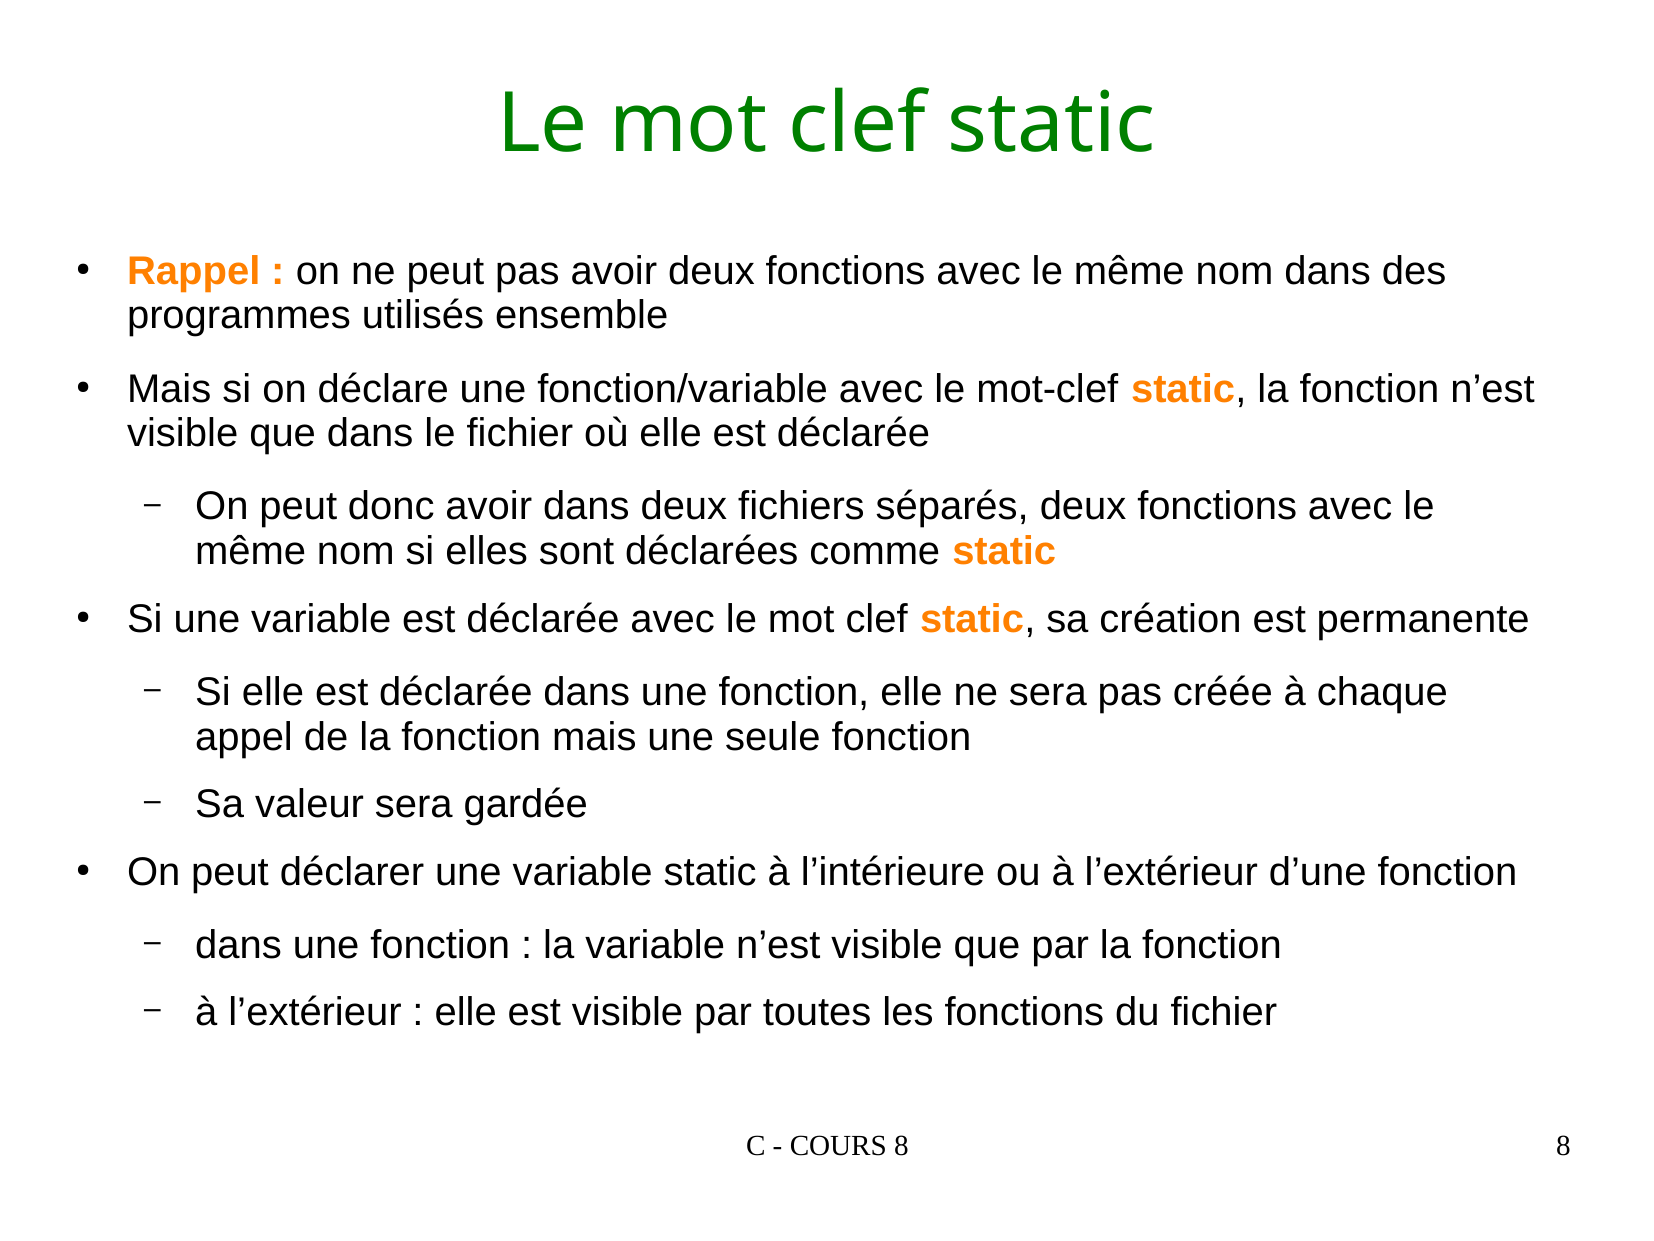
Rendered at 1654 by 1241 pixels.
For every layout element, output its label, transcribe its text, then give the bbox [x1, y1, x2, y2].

title Le mot clef static [82, 49, 1571, 189]
list Rappel : on ne peut pas avoir deux fonctions avec le même nom dans des programmes utilisés ensemble Mais si on déclare une fonction/variable avec le mot-clef static, la fonction n’est visible que dans le fichier où elle est déclarée On peut donc avoir dans deux fichiers séparés, deux fonctions avec le même nom si elles sont déclarées comme static Si une variable est déclarée avec le mot clef static, sa création est permanente Si elle est déclarée dans une fonction, elle ne sera pas créée à chaque appel de la fonction mais une seule fonction Sa valeur sera gardée On peut déclarer une variable static à l’intérieure ou à l’extérieur d’une fonction dans une fonction : la variable n’est visible que par la fonction à l’extérieur : elle est visible par toutes les fonctions du fichier [59, 248, 1548, 1063]
